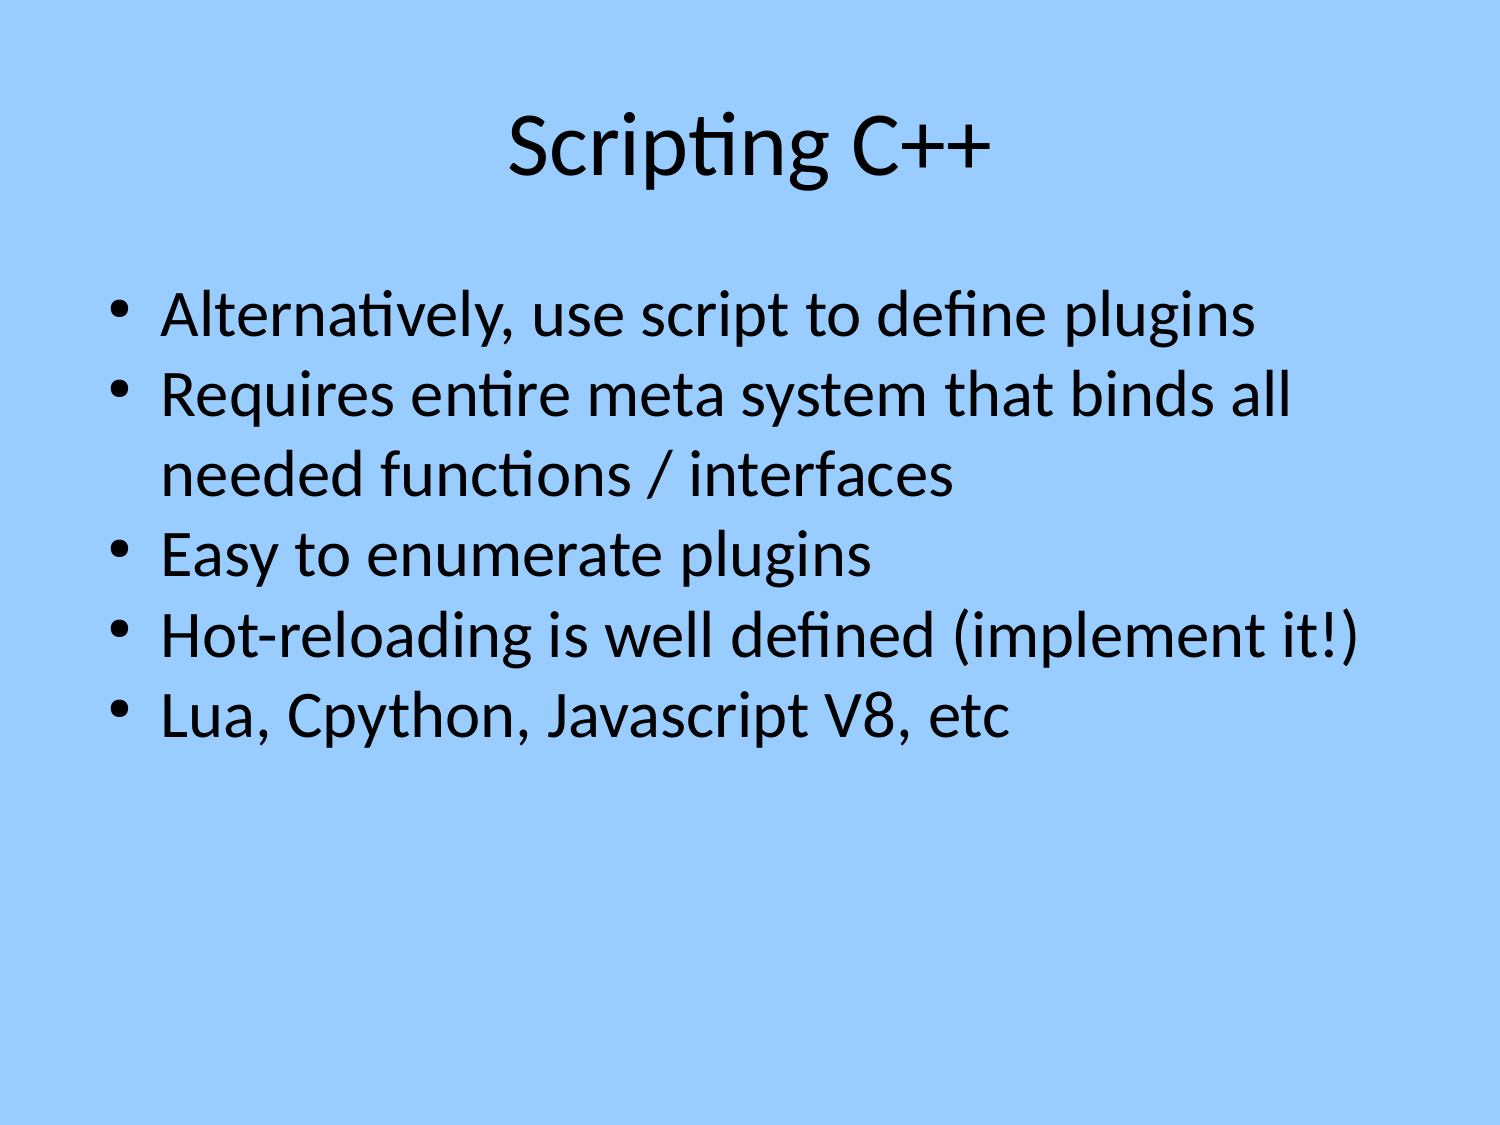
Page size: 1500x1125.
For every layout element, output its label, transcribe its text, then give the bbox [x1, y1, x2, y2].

title Scripting C++ [75, 45, 1425, 233]
list Alternatively, use script to define plugins Requires entire meta system that binds all needed functions / interfaces Easy to enumerate plugins Hot-reloading is well defined (implement it!) Lua, Cpython, Javascript V8, etc [75, 262, 1425, 1005]
